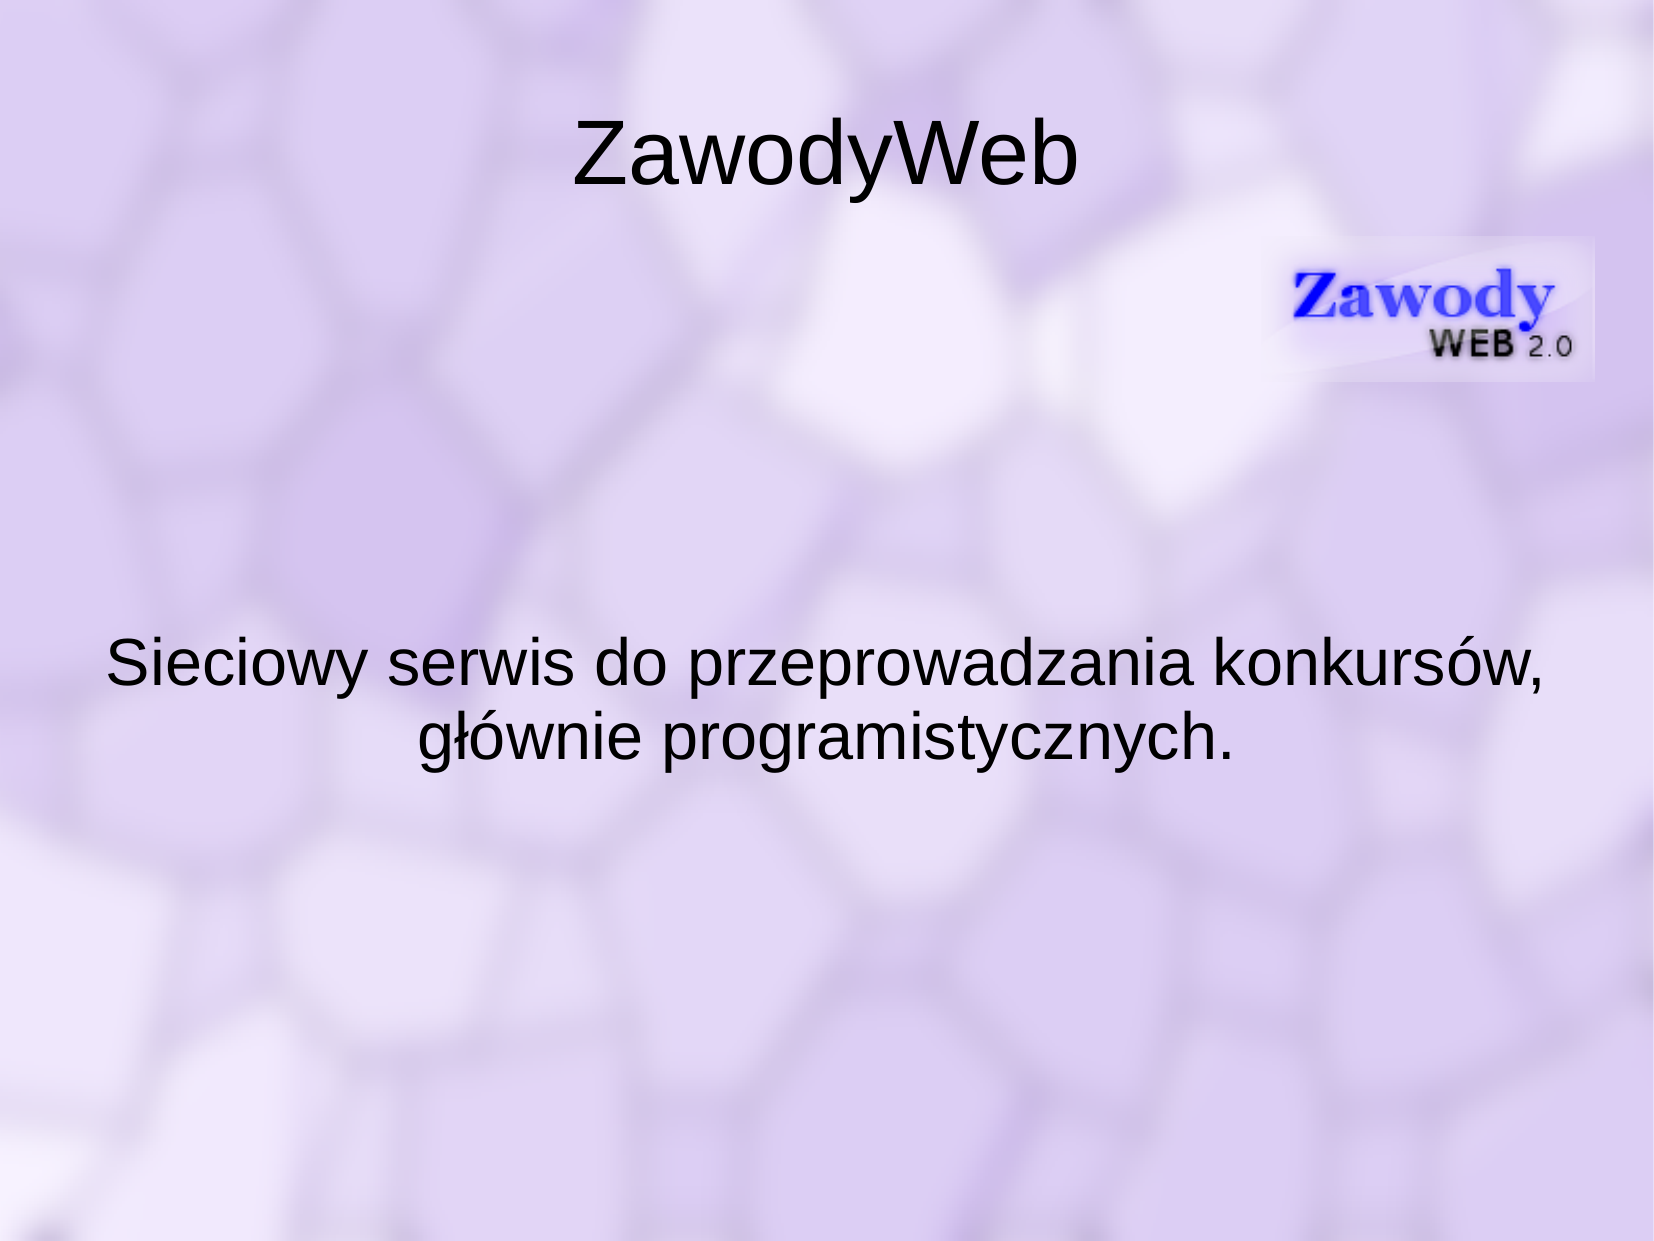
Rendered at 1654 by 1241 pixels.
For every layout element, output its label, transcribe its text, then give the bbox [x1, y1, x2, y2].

subtitle Sieciowy serwis do przeprowadzania konkursów, głównie programistycznych. [82, 290, 1571, 1109]
title ZawodyWeb [82, 49, 1571, 257]
picture [0, 0, 1654, 1241]
